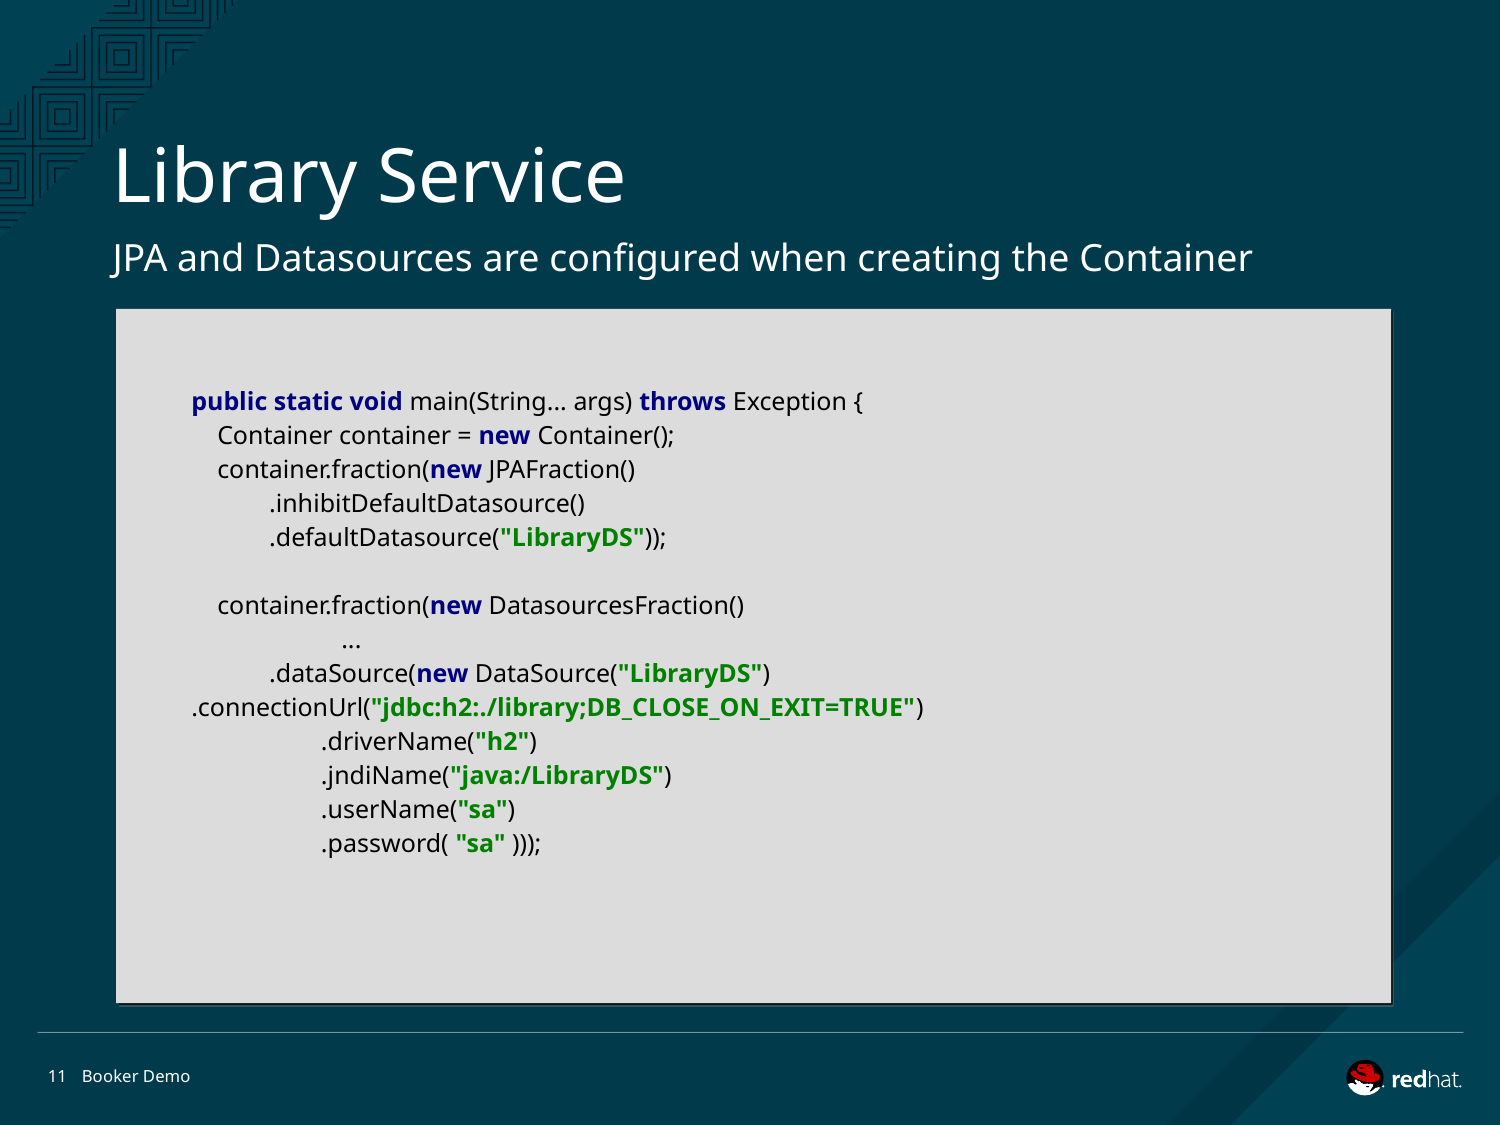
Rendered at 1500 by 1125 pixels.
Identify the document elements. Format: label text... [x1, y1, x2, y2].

text_box public static void main(String... args) throws Exception { Container container = new Container(); container.fraction(new JPAFraction() .inhibitDefaultDatasource() .defaultDatasource("LibraryDS")); container.fraction(new DatasourcesFraction() ... .dataSource(new DataSource("LibraryDS") .connectionUrl("jdbc:h2:./library;DB_CLOSE_ON_EXIT=TRUE") .driverName("h2") .jndiName("java:/LibraryDS") .userName("sa") .password( "sa" ))); [116, 308, 1392, 928]
title Library Service [112, 0, 1388, 225]
text_box JPA and Datasources are configured when creating the Container [112, 231, 1388, 332]
